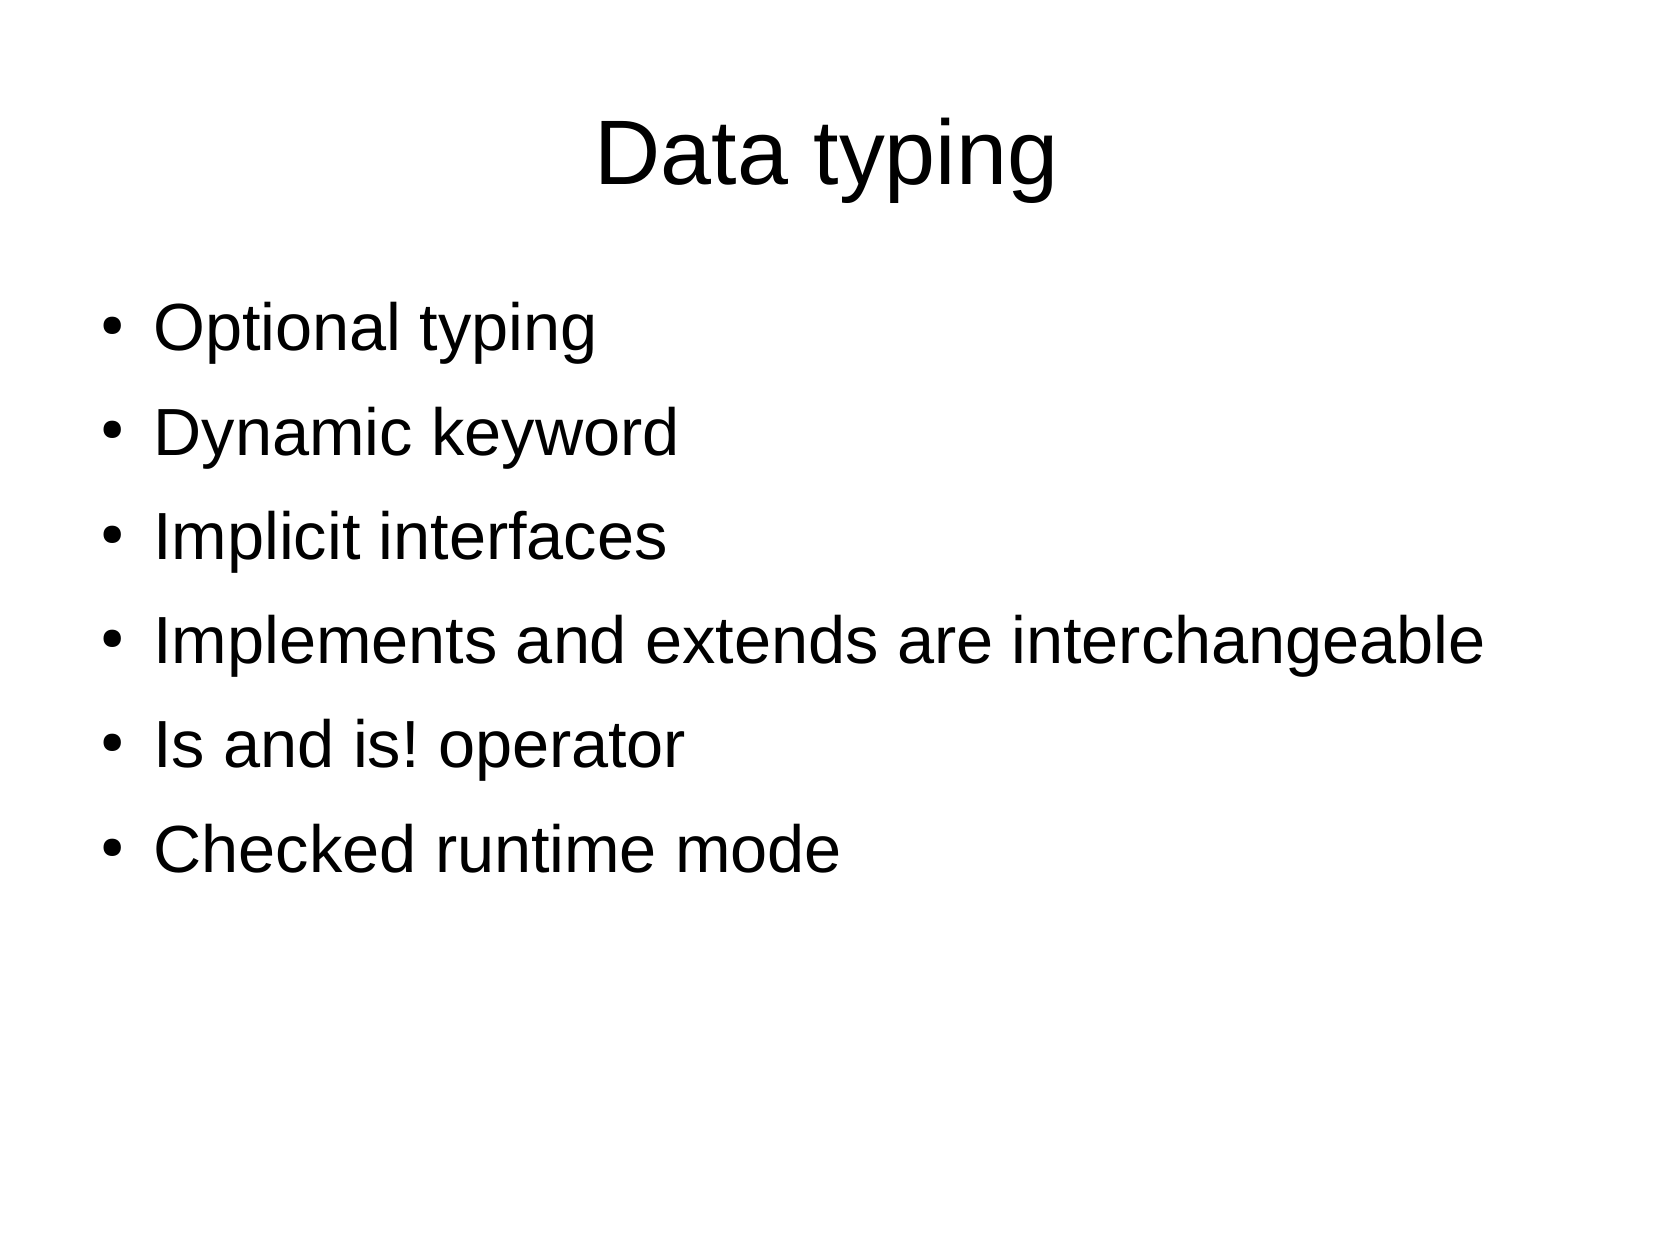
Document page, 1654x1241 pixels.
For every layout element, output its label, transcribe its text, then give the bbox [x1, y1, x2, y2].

title Data typing [82, 49, 1571, 257]
list Optional typing Dynamic keyword Implicit interfaces Implements and extends are interchangeable Is and is! operator Checked runtime mode [82, 290, 1571, 1010]
